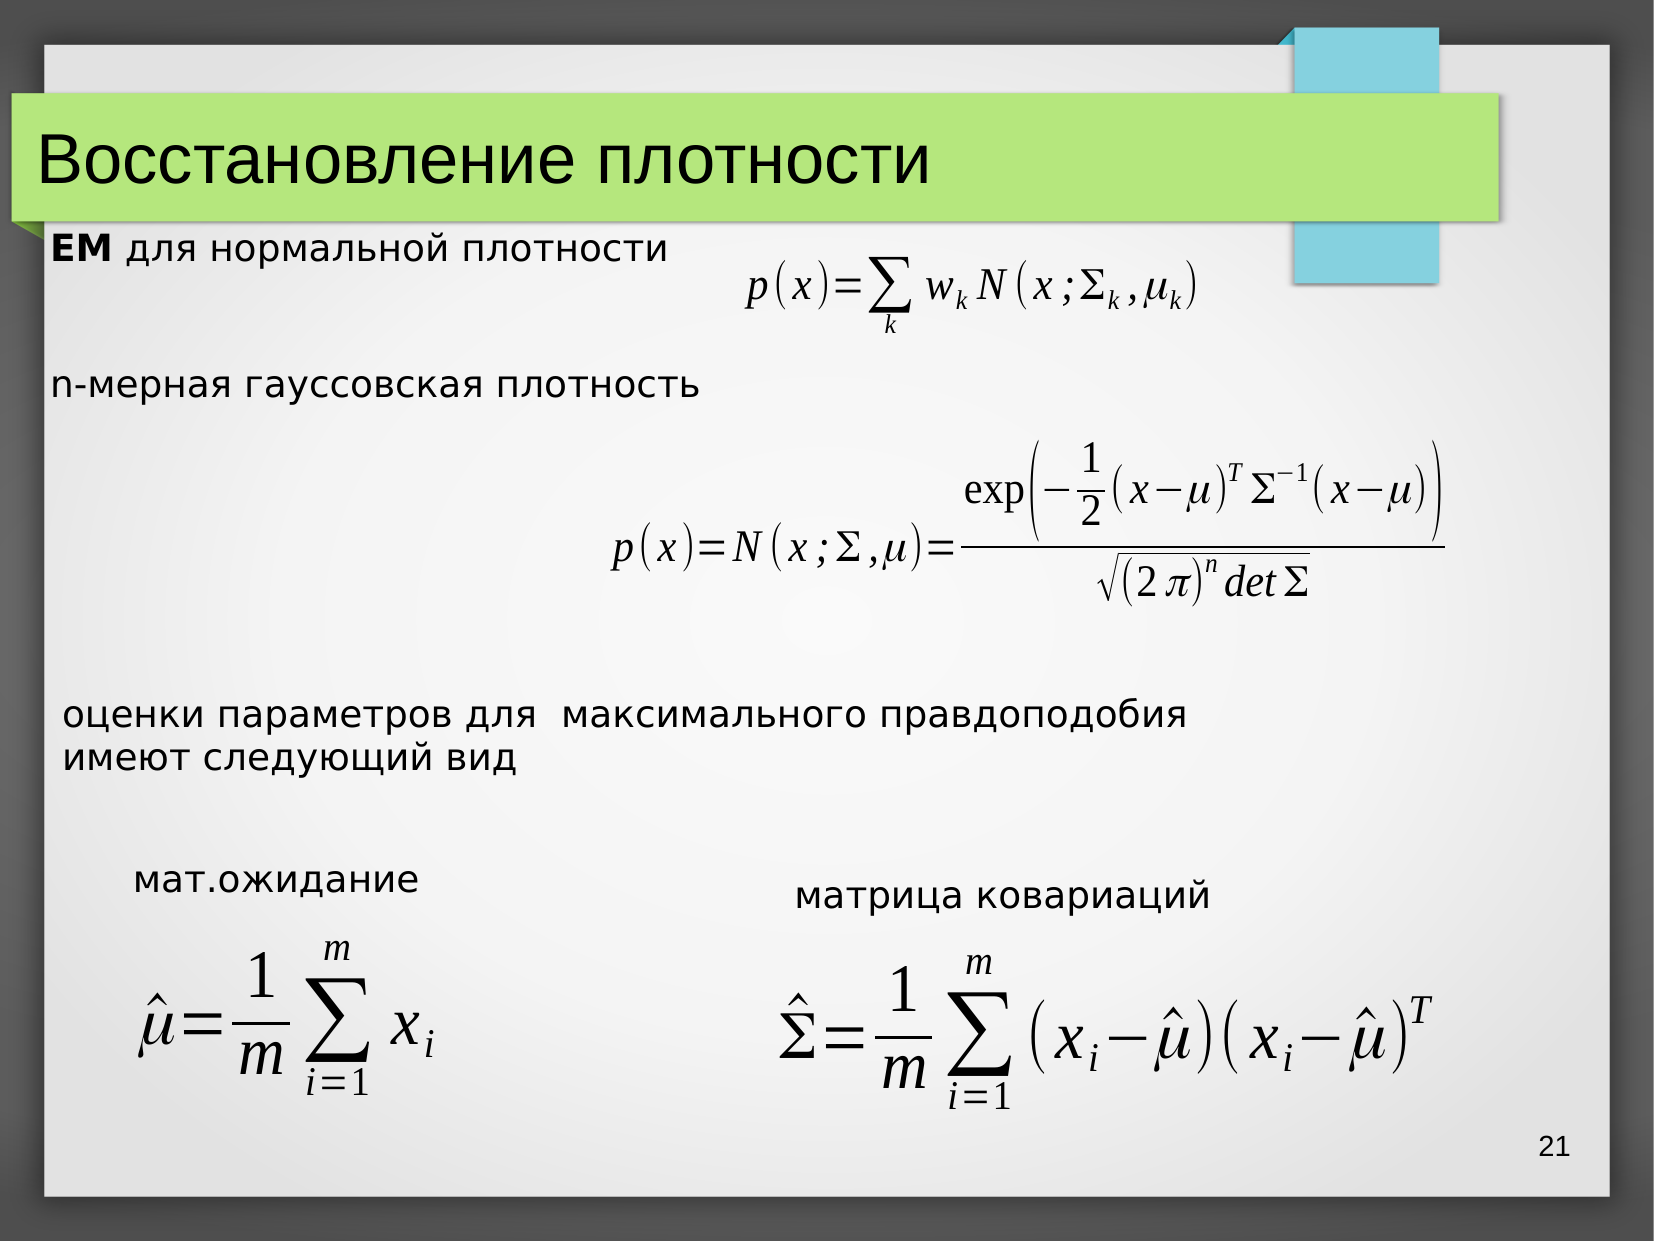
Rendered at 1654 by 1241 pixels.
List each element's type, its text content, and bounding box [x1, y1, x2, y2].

text_box оценки параметров для максимального правдоподобия имеют следующий вид [47, 685, 1595, 837]
chart [771, 947, 1441, 1123]
chart [601, 437, 1453, 611]
text_box матрица ковариаций [779, 866, 1359, 934]
picture [0, 0, 1654, 1241]
chart [735, 252, 1205, 343]
text_box n-мерная гауссовская плотность [35, 355, 756, 416]
title Восстановление плотности [35, 118, 1489, 200]
chart [129, 933, 443, 1109]
text_box EM для нормальной плотности [35, 219, 721, 296]
text_box мат.ожидание [118, 850, 520, 911]
